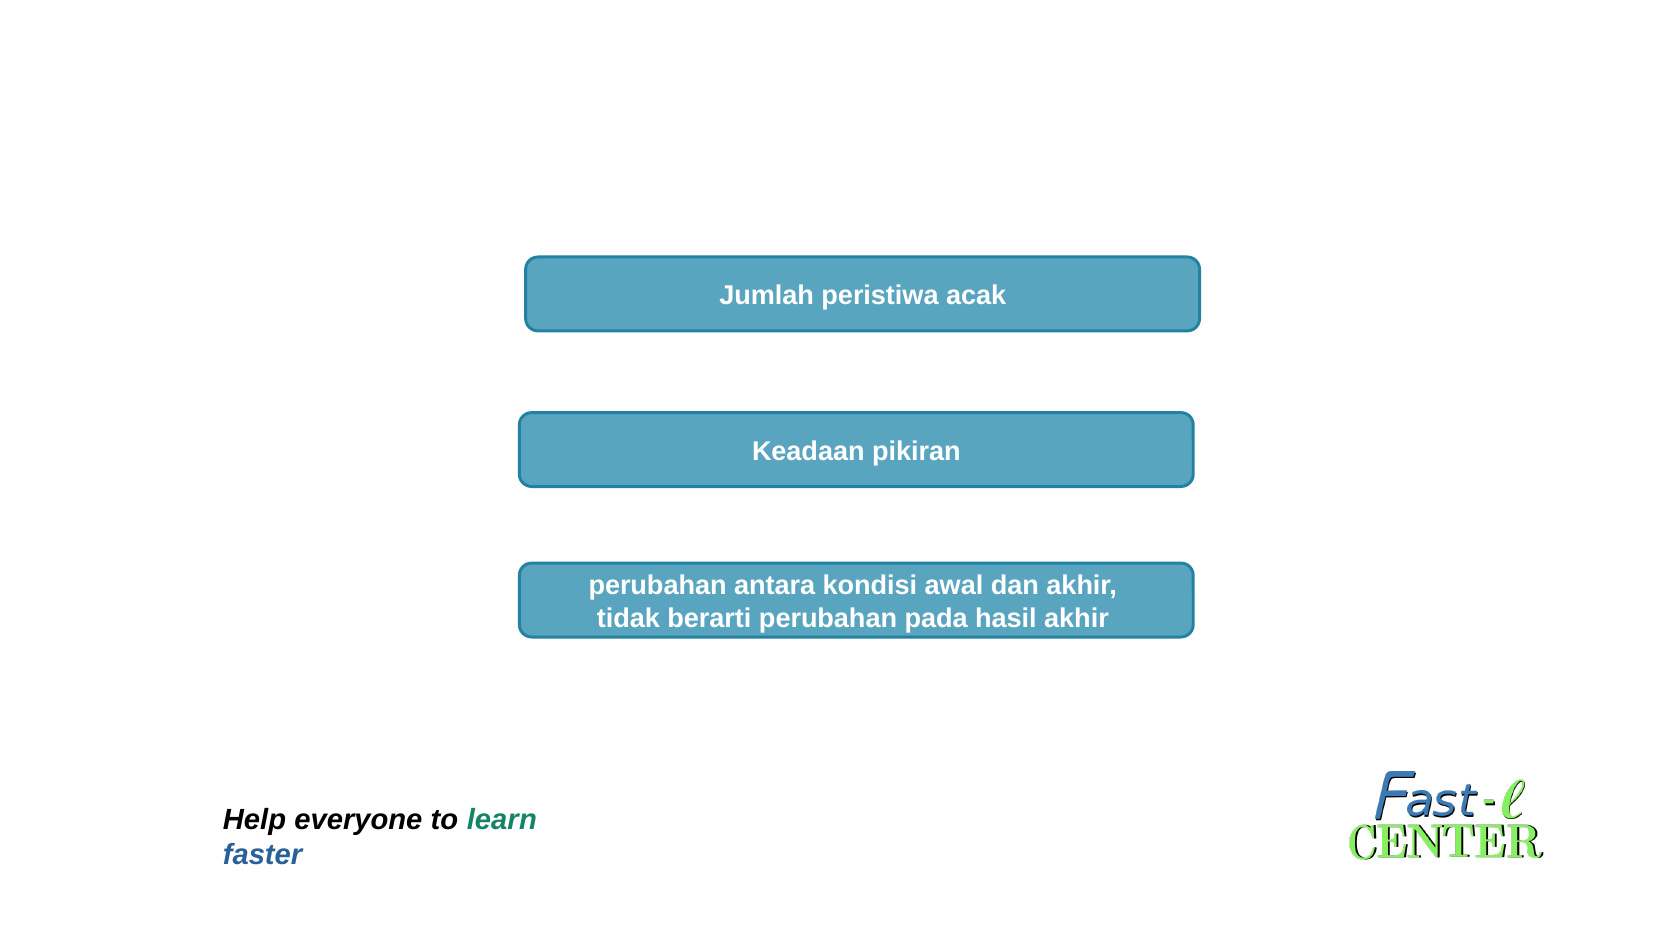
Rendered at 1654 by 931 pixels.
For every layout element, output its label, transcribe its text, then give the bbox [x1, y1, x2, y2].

text_box Keadaan pikiran [519, 412, 1194, 487]
text_box perubahan antara kondisi awal dan akhir, tidak berarti perubahan pada hasil akhir [519, 563, 1194, 638]
text_box Help everyone to learn faster [208, 793, 640, 841]
text_box Jumlah peristiwa acak [525, 256, 1200, 331]
picture [1349, 771, 1544, 862]
